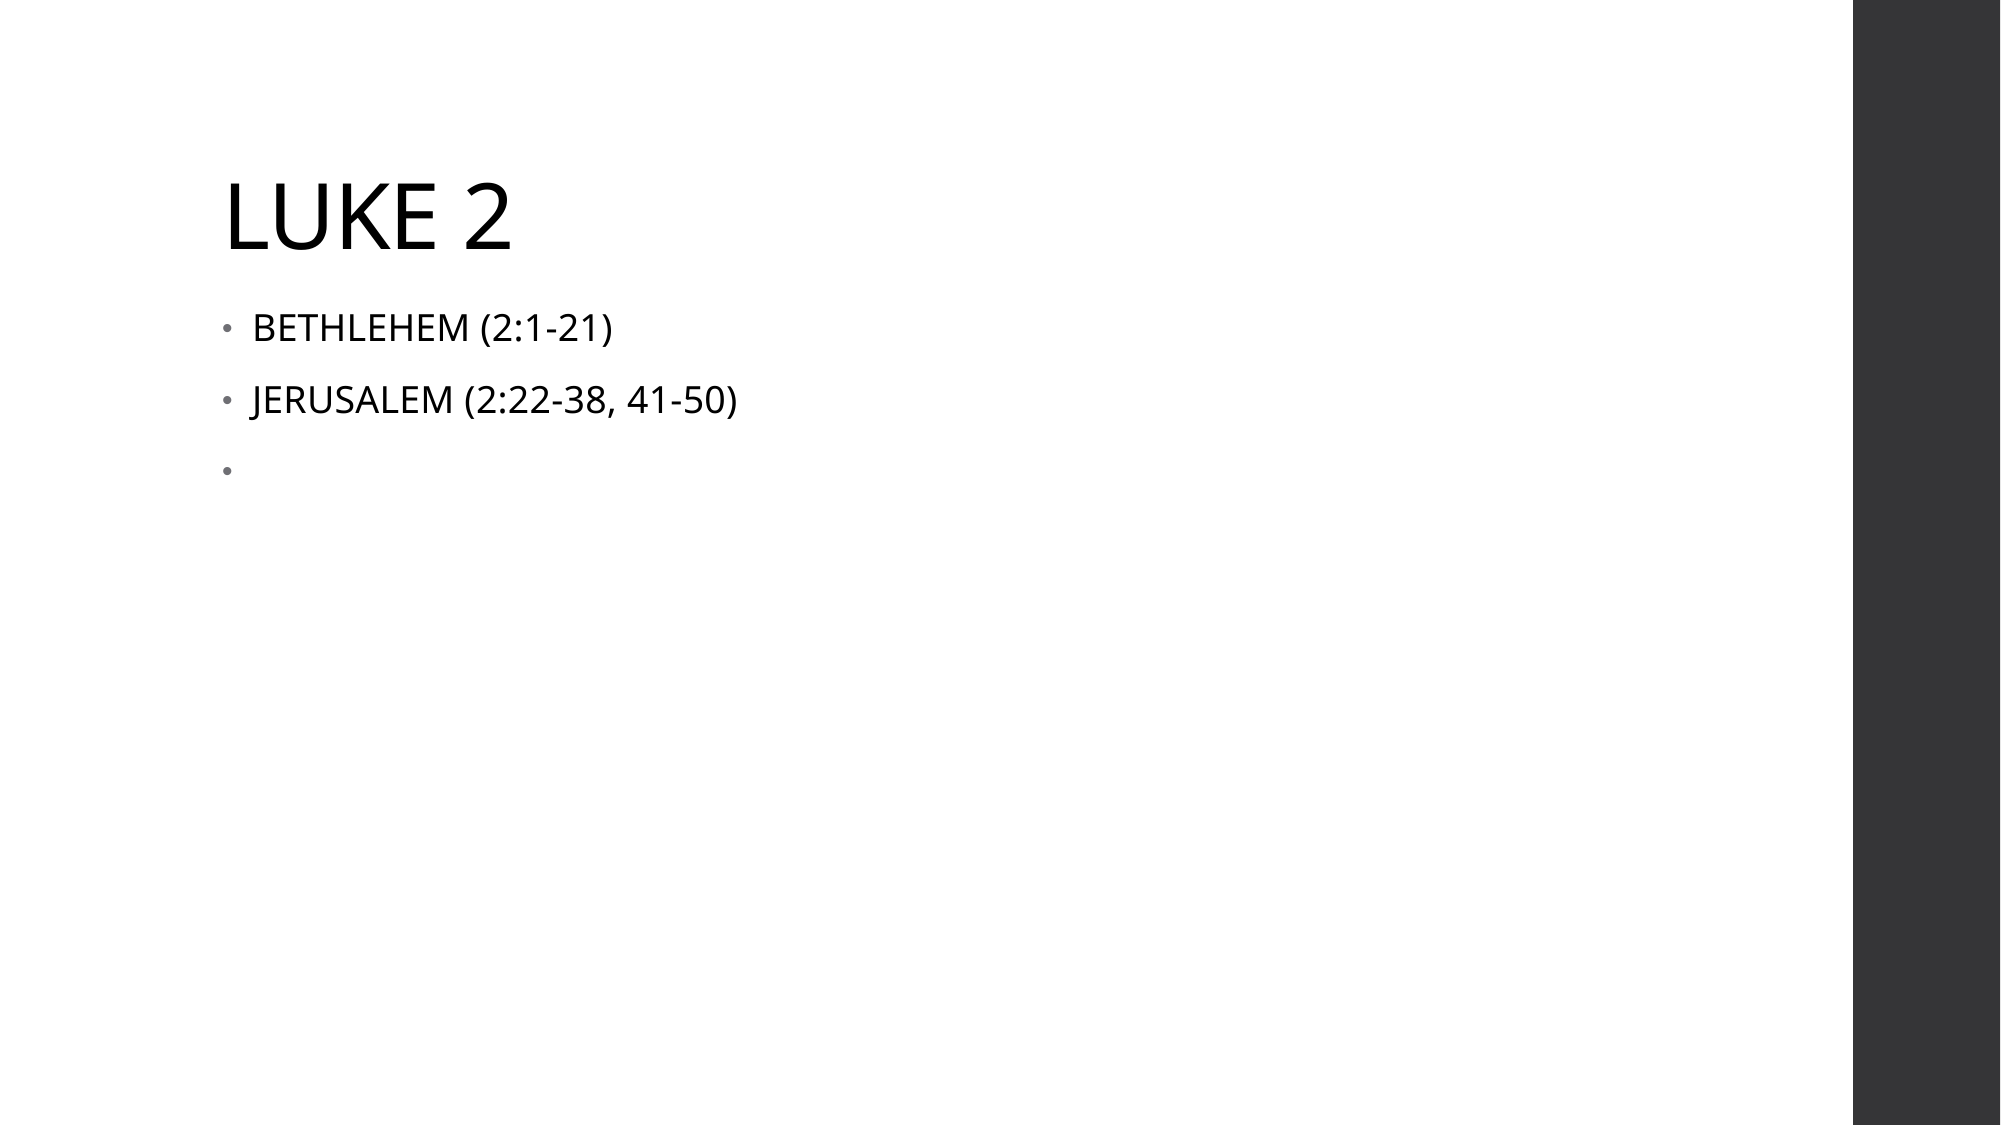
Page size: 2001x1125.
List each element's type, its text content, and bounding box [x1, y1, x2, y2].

list BETHLEHEM (2:1-21) JERUSALEM (2:22-38, 41-50) [206, 299, 1617, 1014]
title LUKE 2 [206, 60, 1797, 278]
